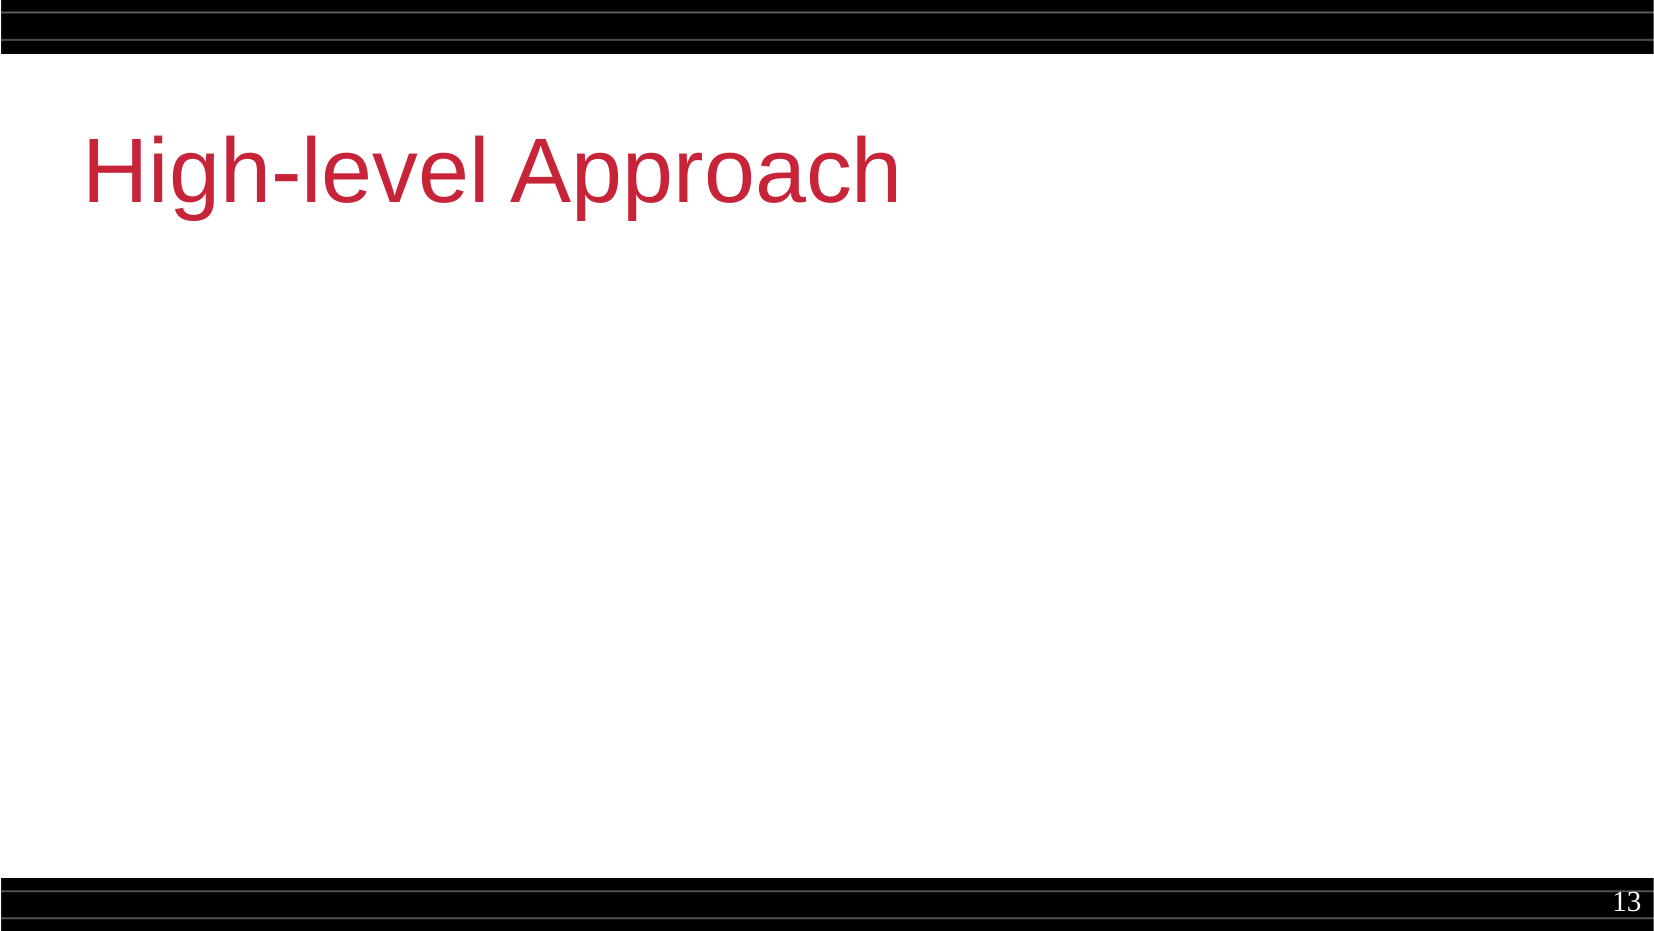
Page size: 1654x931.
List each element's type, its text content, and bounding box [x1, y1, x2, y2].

title High-level Approach [82, 92, 1571, 249]
picture [1, 878, 1654, 931]
picture [1, 0, 1654, 54]
